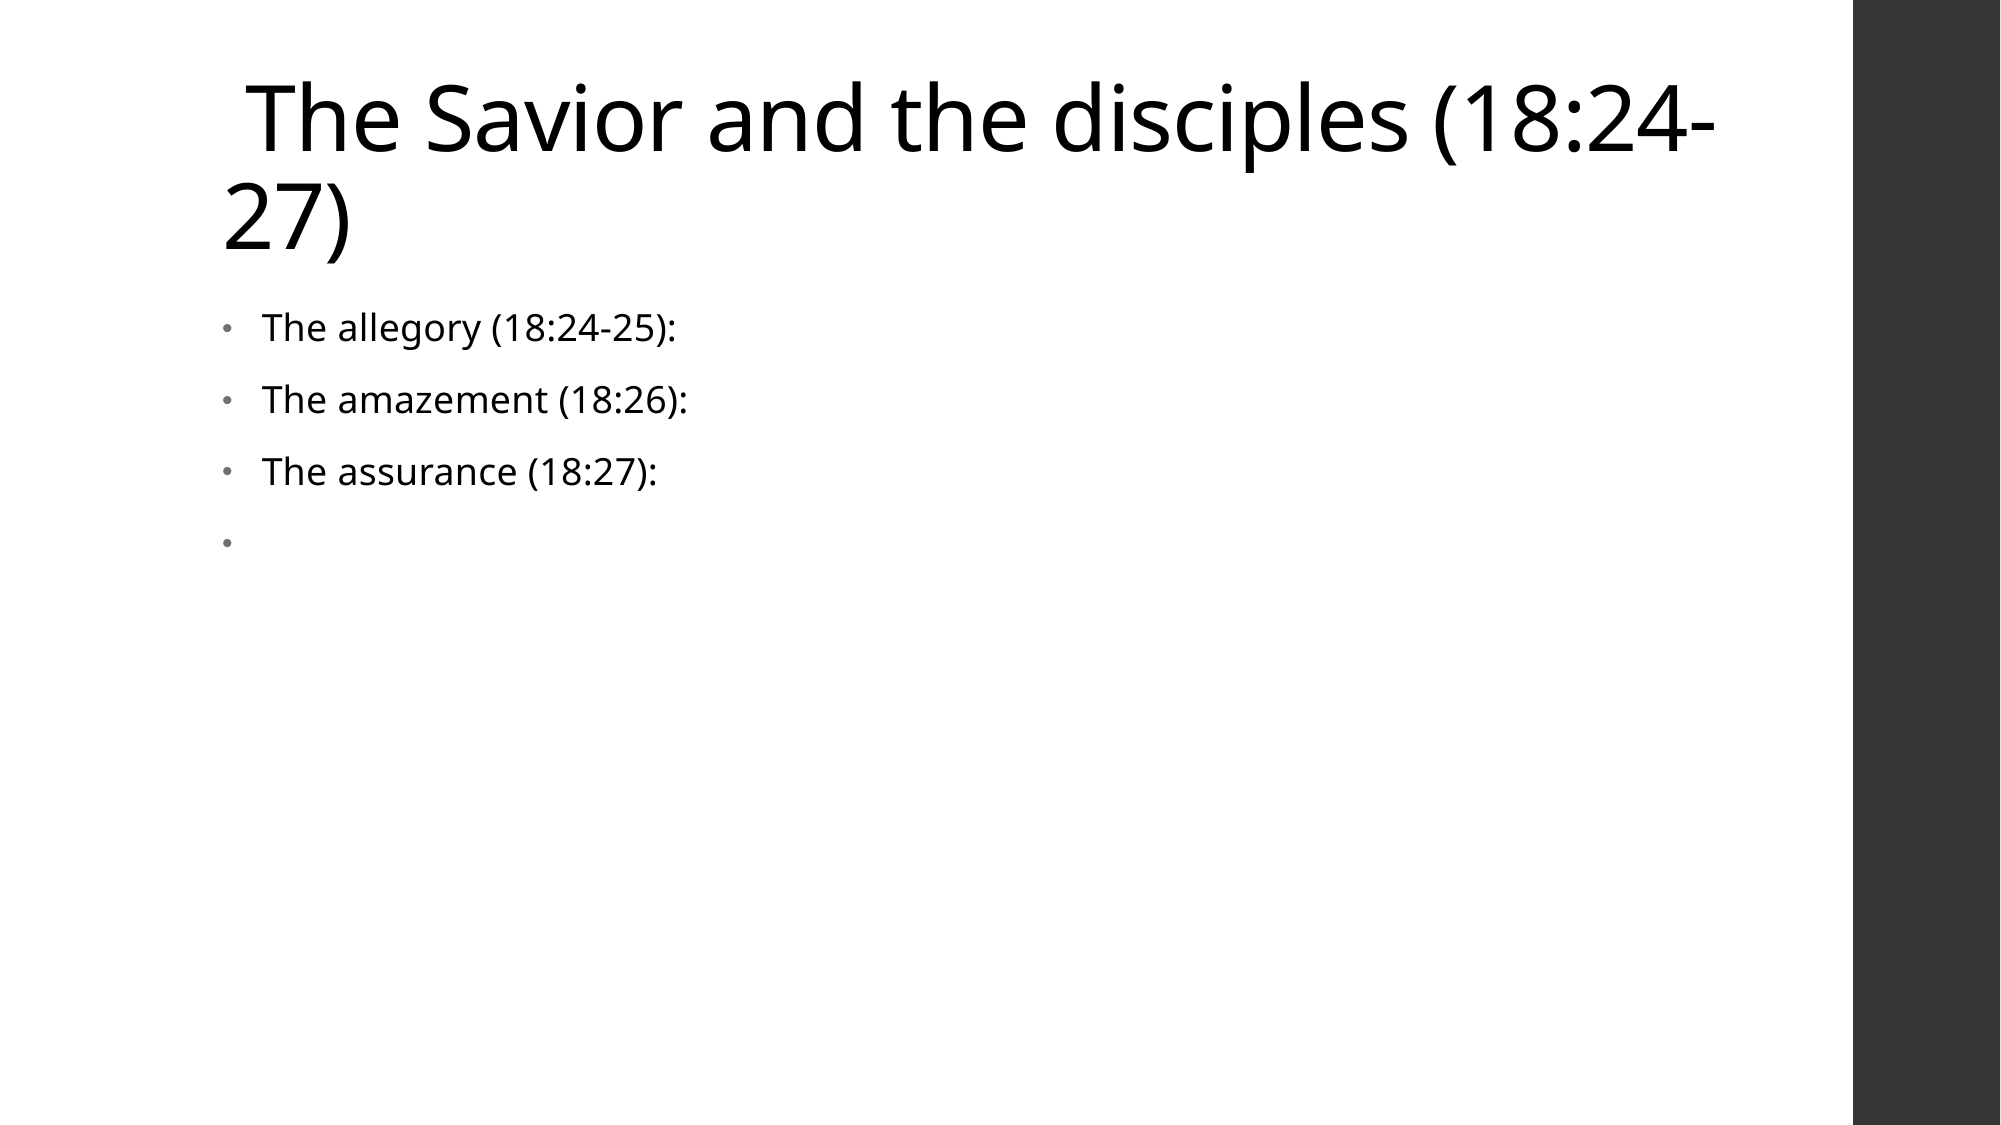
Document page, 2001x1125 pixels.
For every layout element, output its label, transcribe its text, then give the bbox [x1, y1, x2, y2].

list The allegory (18:24-25): The amazement (18:26): The assurance (18:27): [206, 299, 1617, 1014]
title The Savior and the disciples (18:24-27) [206, 60, 1797, 278]
